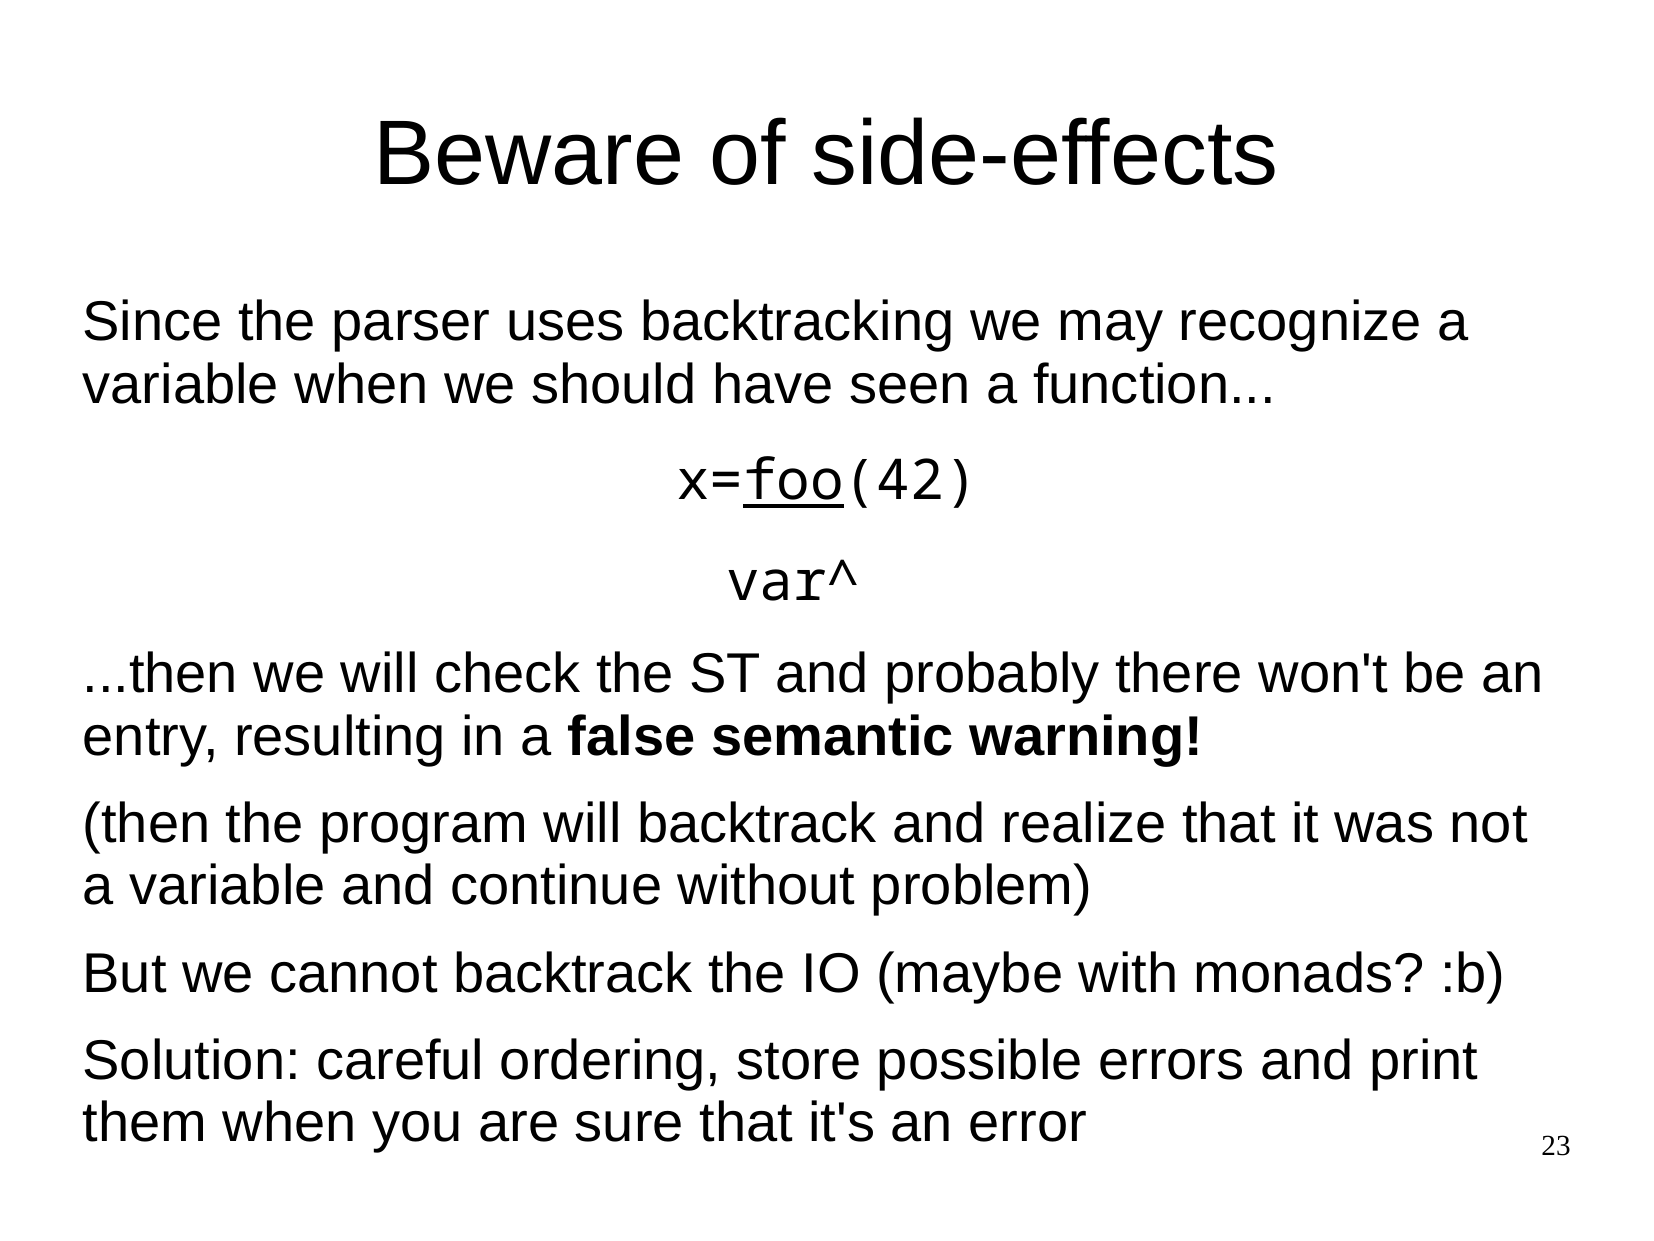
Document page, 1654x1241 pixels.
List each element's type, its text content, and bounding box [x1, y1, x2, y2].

title Beware of side-effects [82, 49, 1571, 257]
list Since the parser uses backtracking we may recognize a variable when we should have seen a function... x=foo(42) var^ ...then we will check the ST and probably there won't be an entry, resulting in a false semantic warning! (then the program will backtrack and realize that it was not a variable and continue without problem) But we cannot backtrack the IO (maybe with monads? :b) Solution: careful ordering, store possible errors and print them when you are sure that it's an error [82, 290, 1571, 1171]
